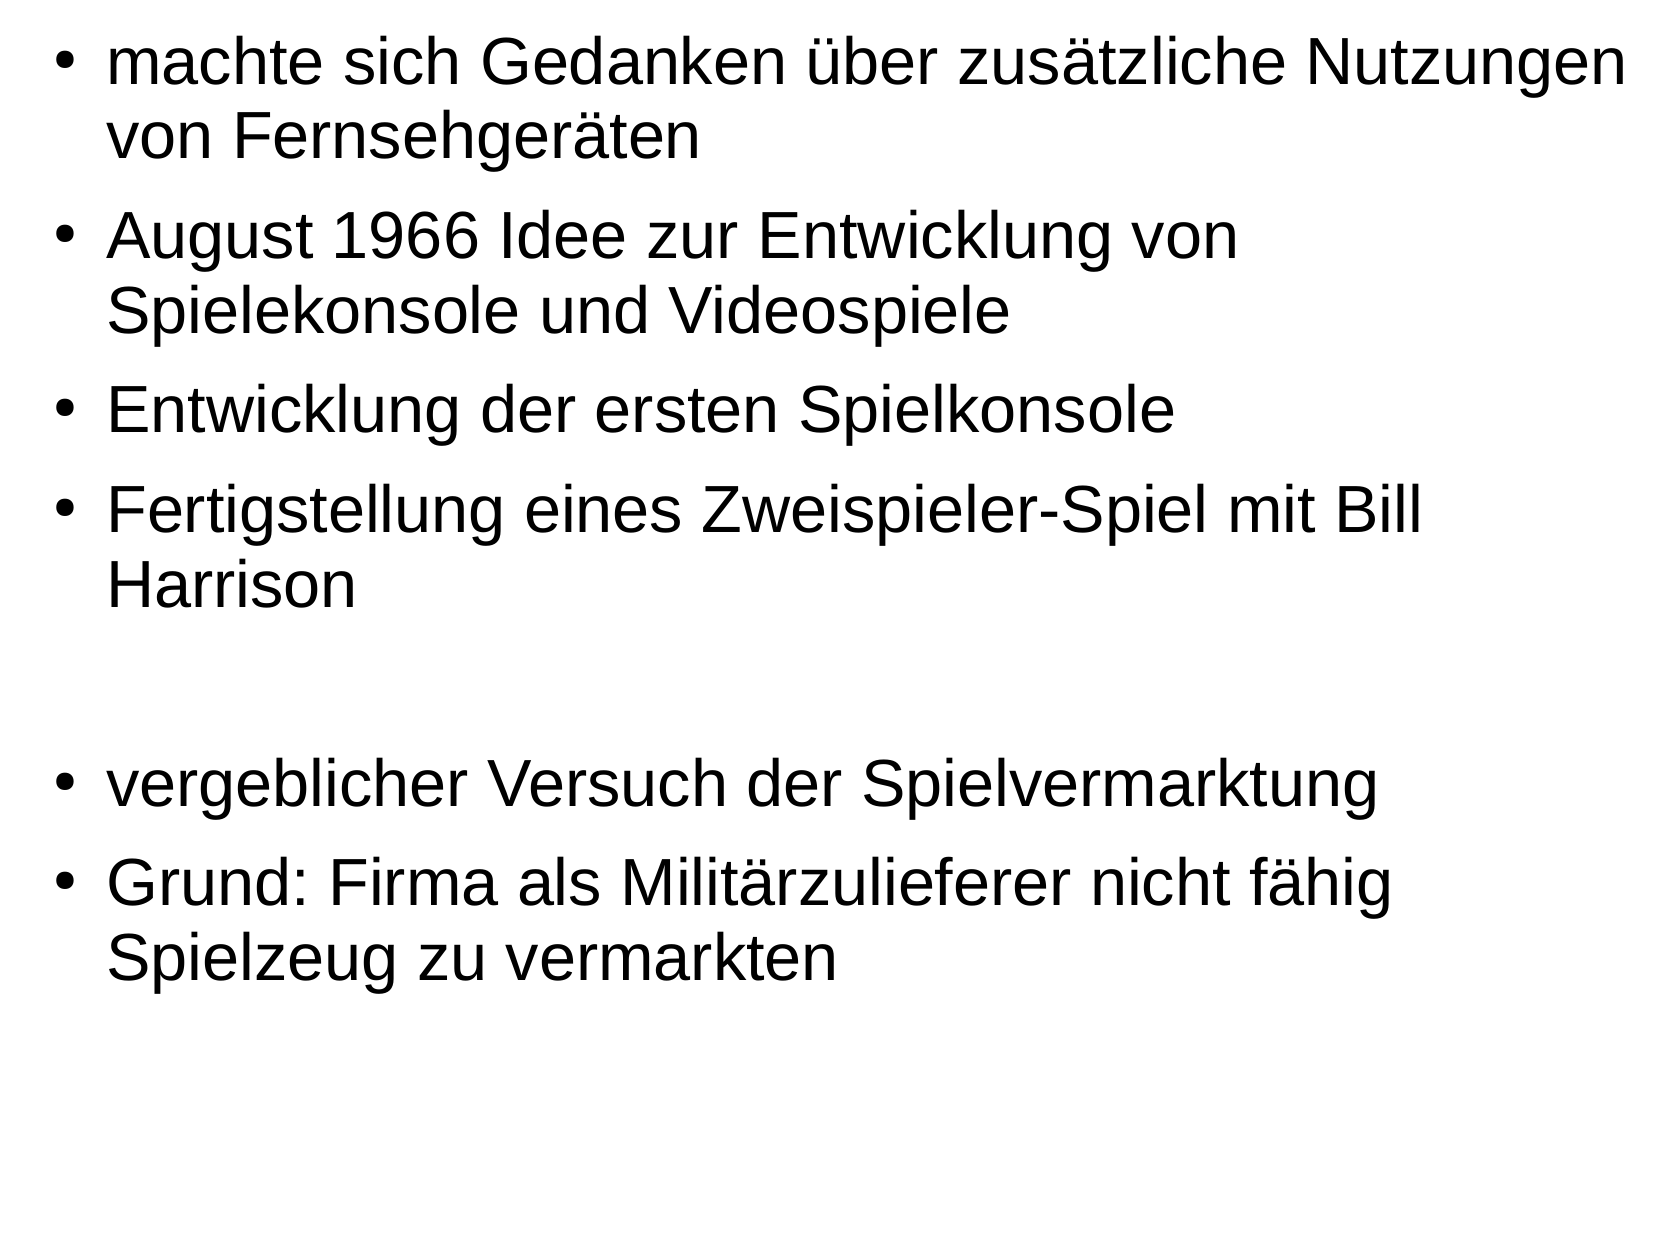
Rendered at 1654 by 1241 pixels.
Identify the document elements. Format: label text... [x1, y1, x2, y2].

list machte sich Gedanken über zusätzliche Nutzungen von Fernsehgeräten August 1966 Idee zur Entwicklung von Spielekonsole und Videospiele Entwicklung der ersten Spielkonsole Fertigstellung eines Zweispieler-Spiel mit Bill Harrison vergeblicher Versuch der Spielvermarktung Grund: Firma als Militärzulieferer nicht fähig Spielzeug zu vermarkten [35, 23, 1642, 1193]
